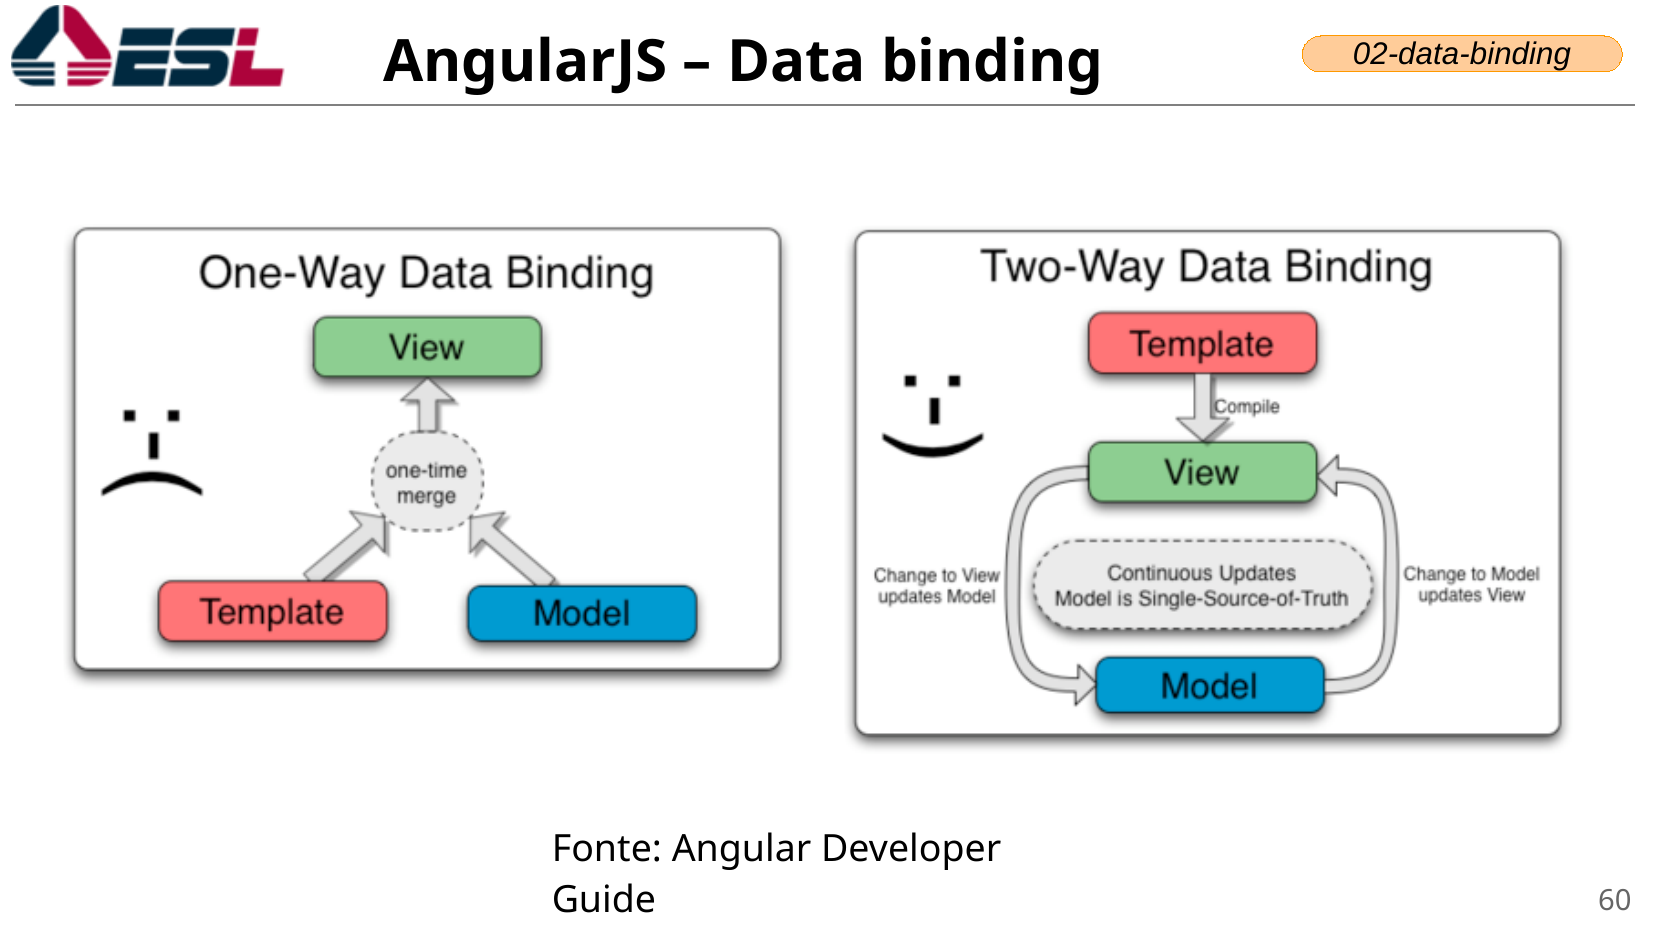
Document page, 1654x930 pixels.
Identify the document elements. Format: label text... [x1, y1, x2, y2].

text_box Fonte: Angular Developer Guide [537, 814, 1118, 925]
text_box 02-data-binding [1302, 35, 1623, 72]
picture [11, 5, 288, 90]
title AngularJS – Data binding [335, 0, 1653, 103]
picture [63, 224, 793, 691]
picture [844, 225, 1573, 754]
